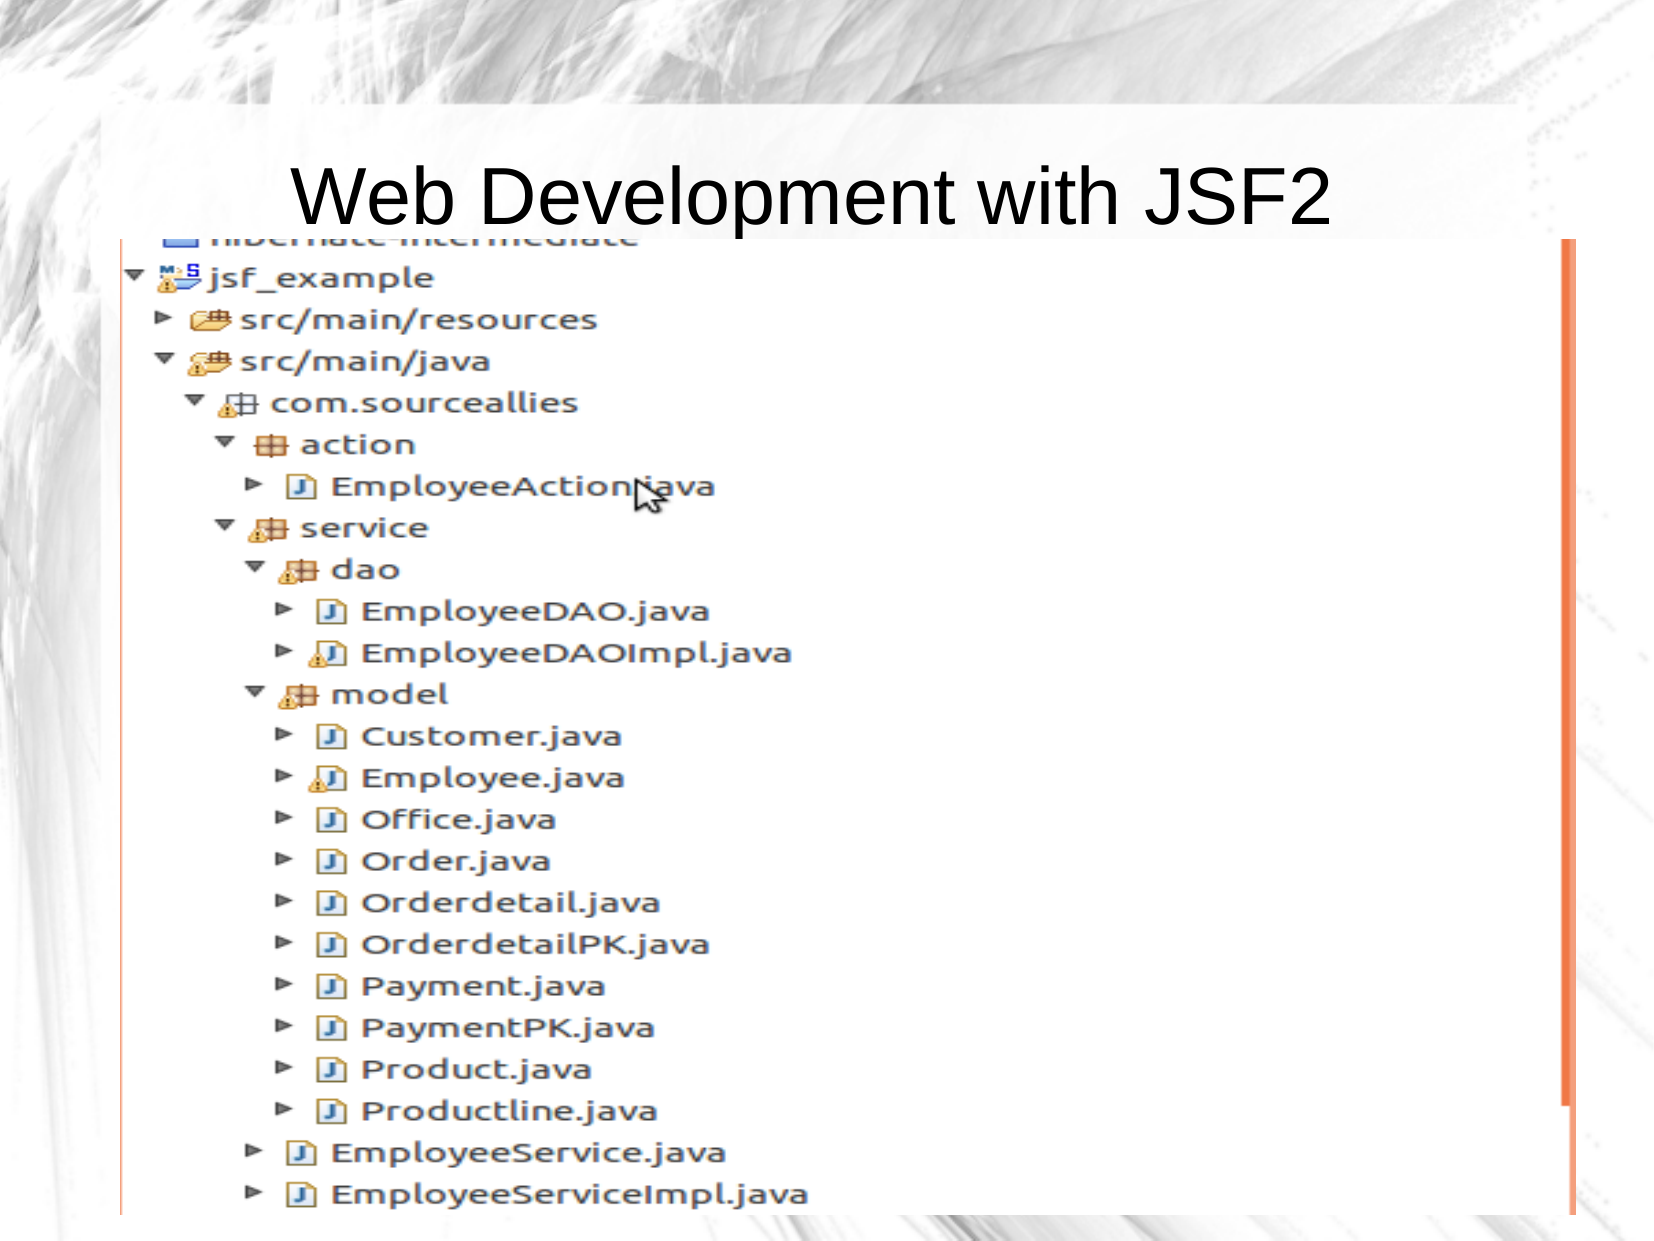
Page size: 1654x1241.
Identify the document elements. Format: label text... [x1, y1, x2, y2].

title Web Development with JSF2 [118, 112, 1506, 281]
picture [0, 0, 1654, 1241]
